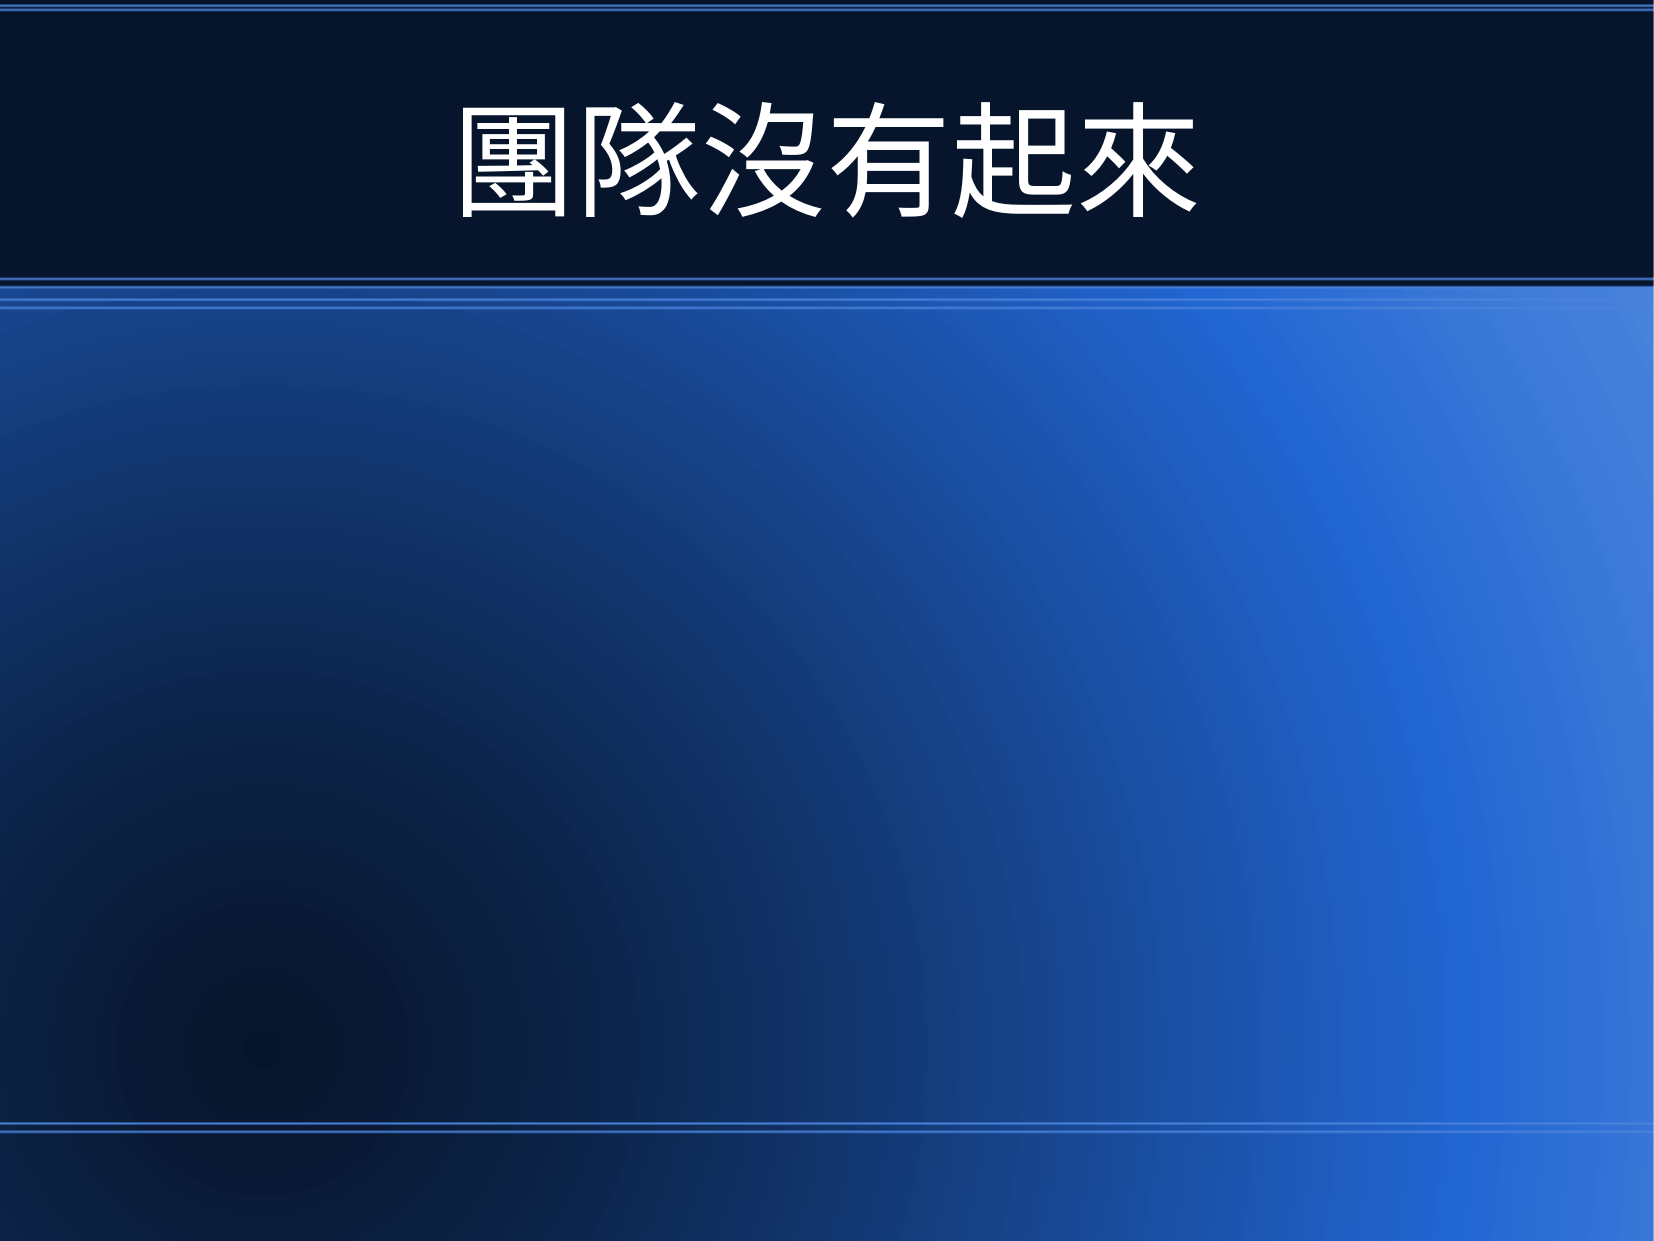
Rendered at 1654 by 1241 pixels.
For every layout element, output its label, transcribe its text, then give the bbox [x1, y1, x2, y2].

title 團隊沒有起來 [82, 49, 1571, 257]
picture [0, 0, 1654, 1241]
